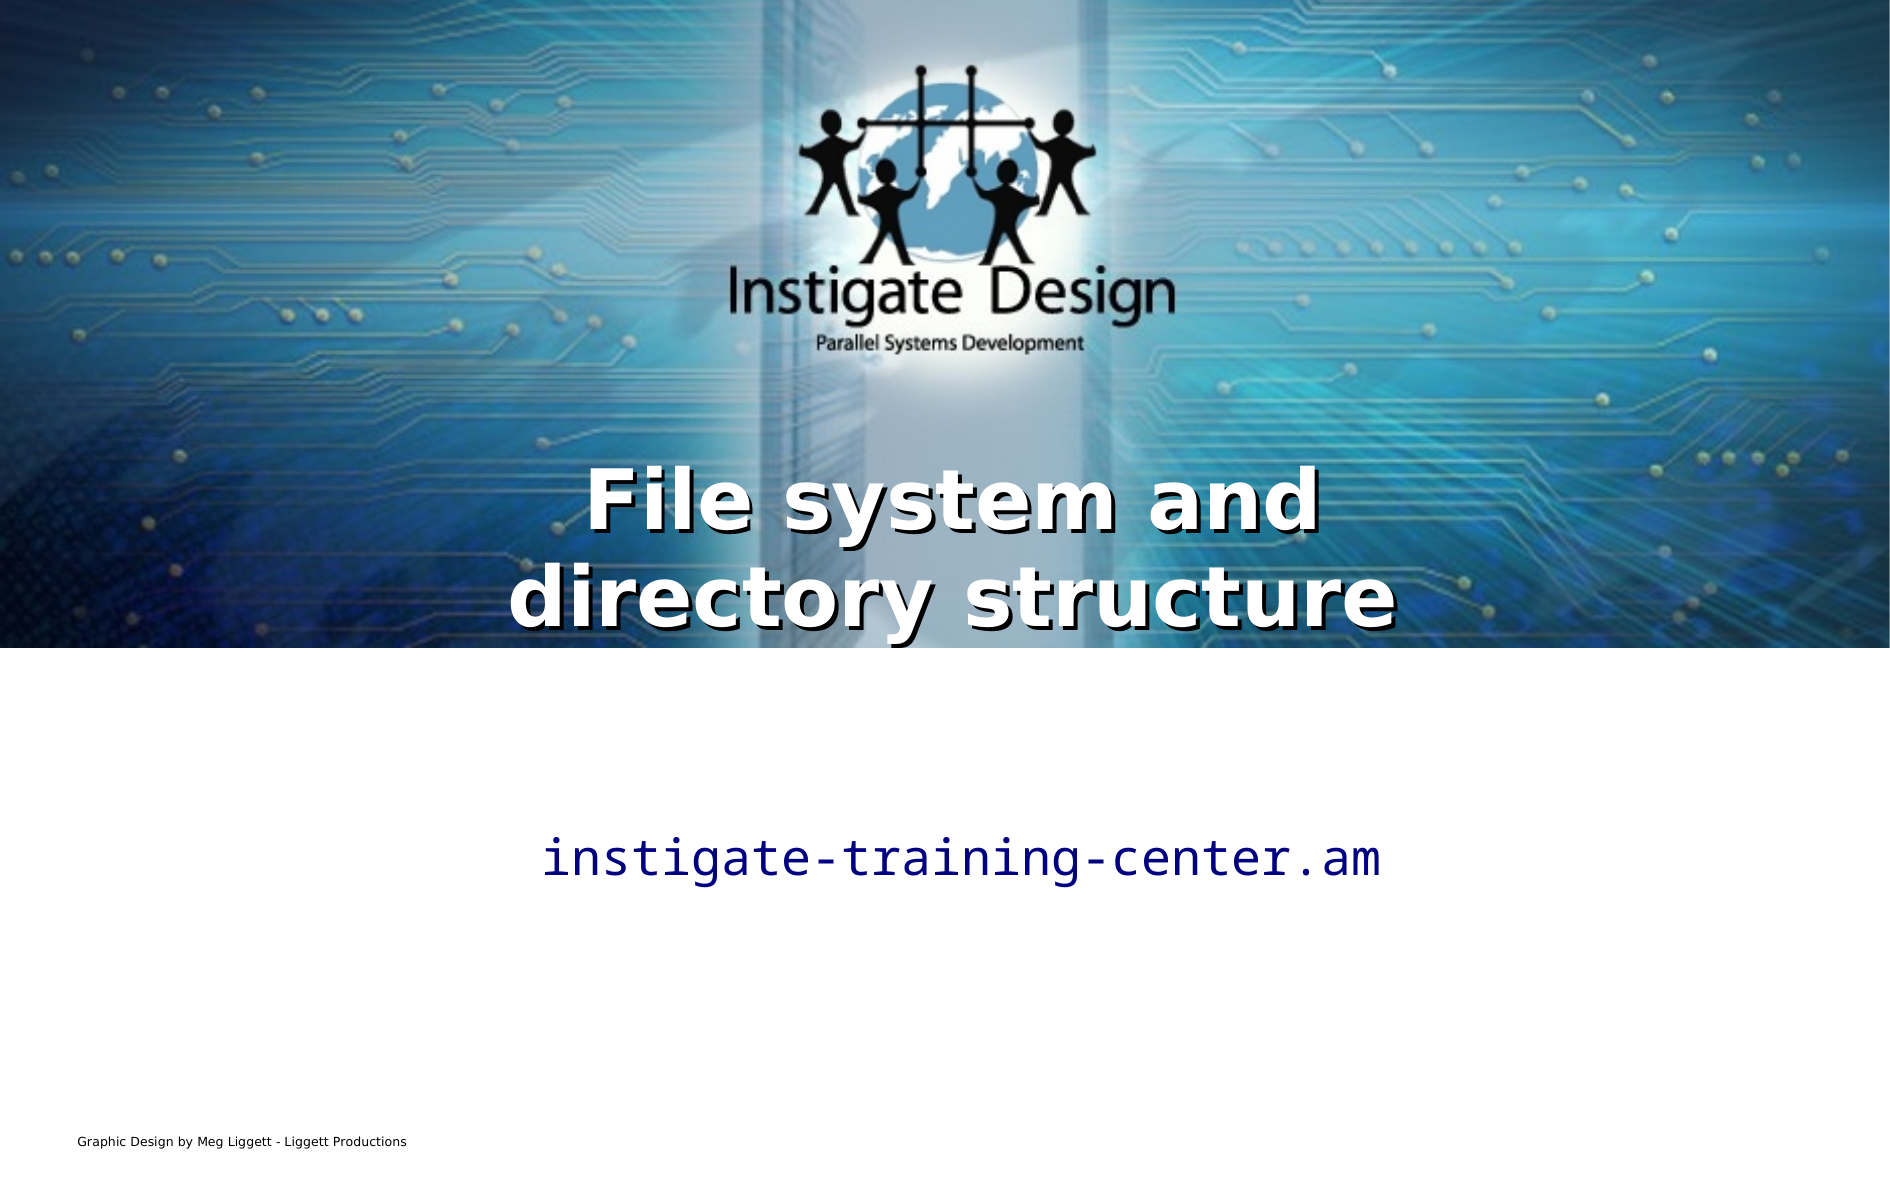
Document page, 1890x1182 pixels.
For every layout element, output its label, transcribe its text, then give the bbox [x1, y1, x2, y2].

title File system and directory structure [150, 444, 1757, 655]
picture [0, 0, 1890, 648]
subtitle instigate-training-center.am [300, 819, 1623, 938]
